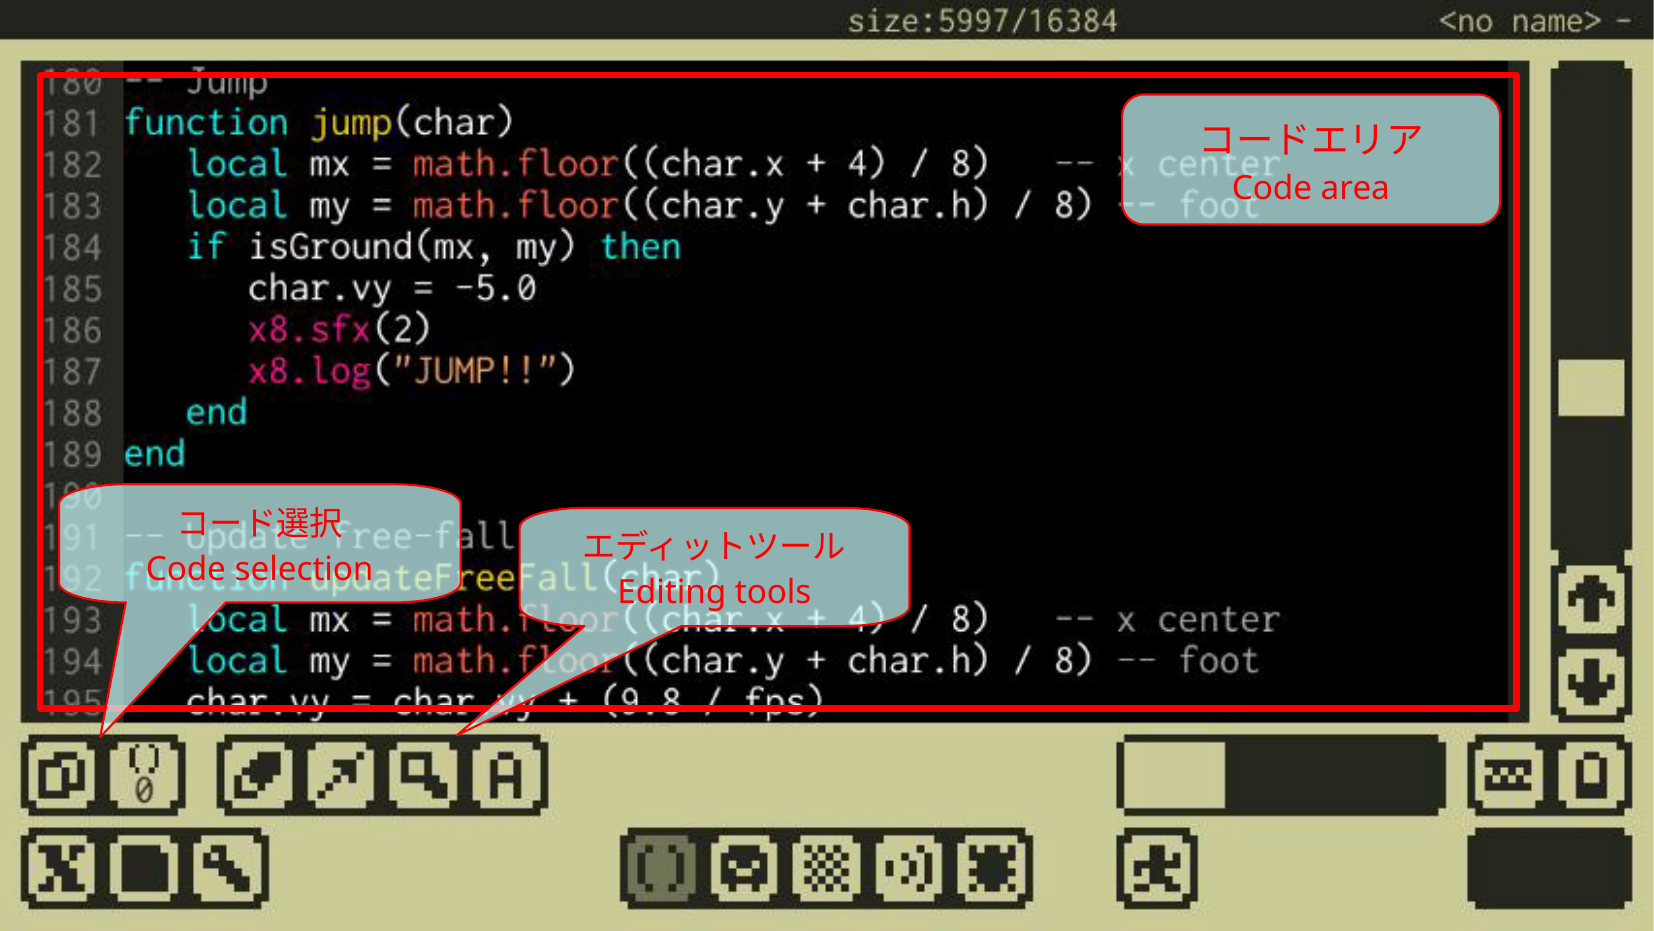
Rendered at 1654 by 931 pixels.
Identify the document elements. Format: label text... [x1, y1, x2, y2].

picture [0, 0, 1654, 931]
text_box コード選択 Code selection [59, 484, 461, 738]
text_box エディットツール Editing tools [456, 507, 910, 736]
text_box [40, 75, 1517, 709]
